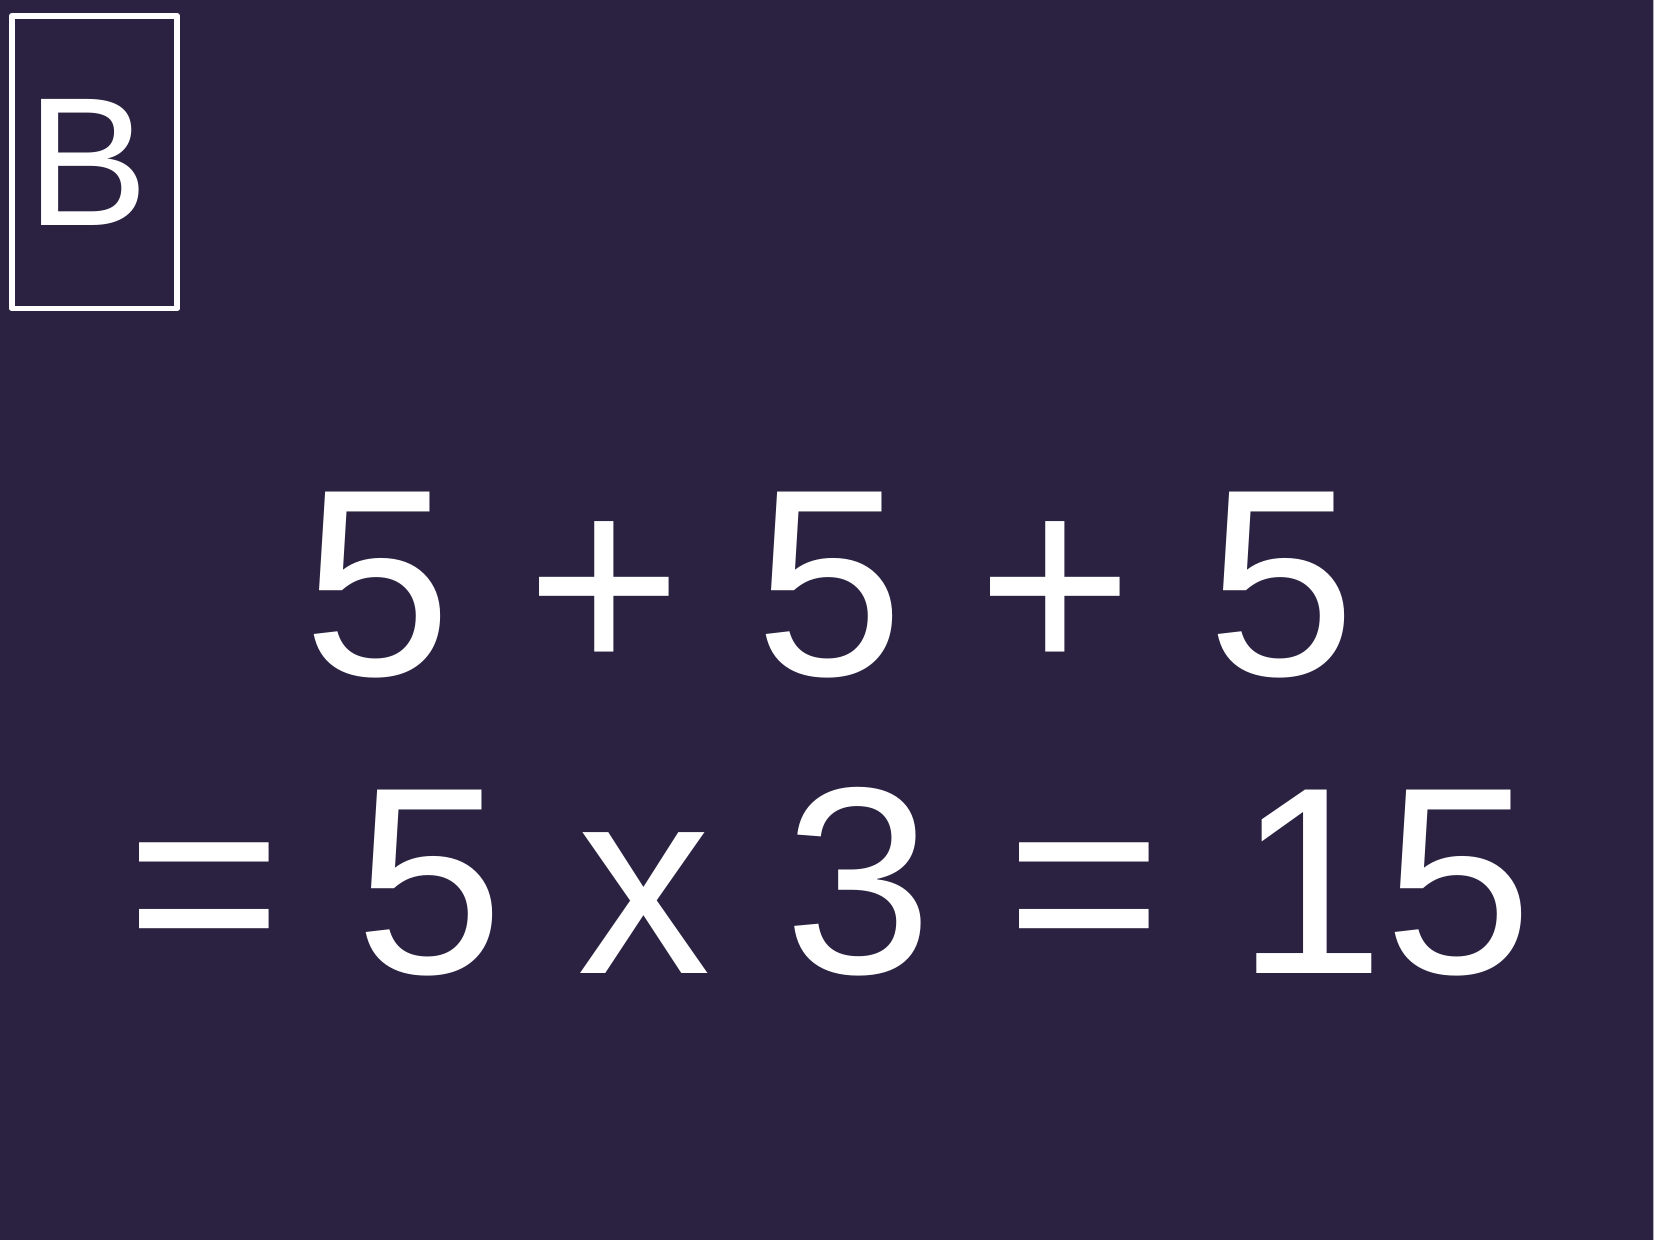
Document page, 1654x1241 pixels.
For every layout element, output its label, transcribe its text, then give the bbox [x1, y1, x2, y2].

text_box B [11, 15, 178, 284]
title 5 + 5 + 5 = 5 x 3 = 15 [2, 284, 1654, 1179]
